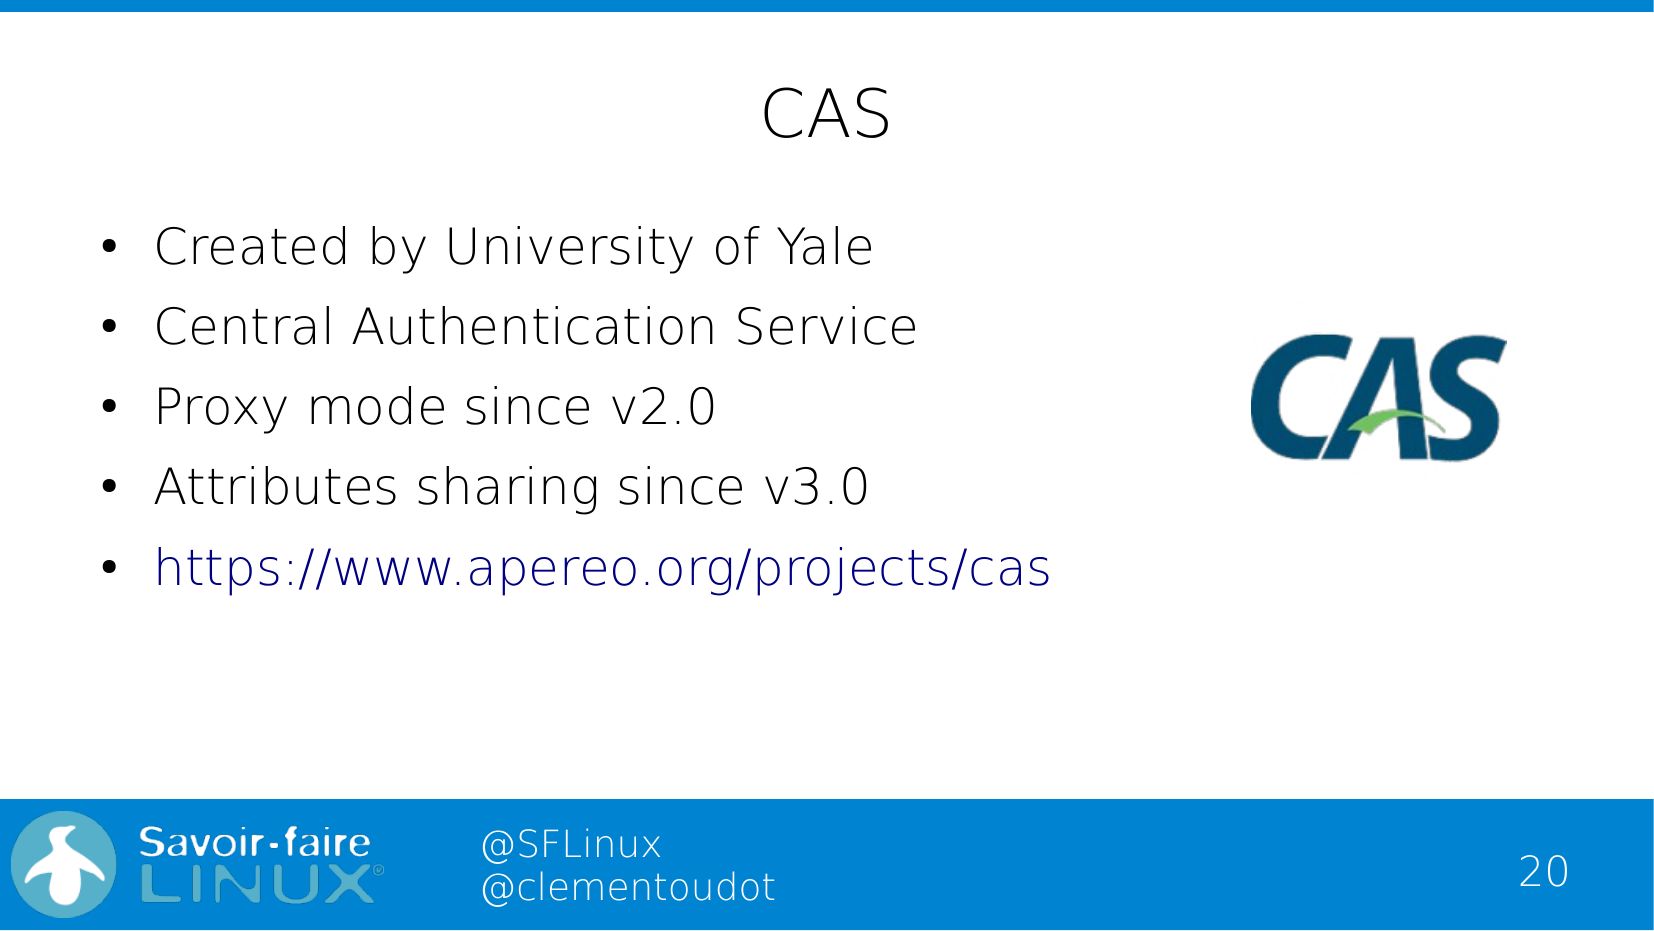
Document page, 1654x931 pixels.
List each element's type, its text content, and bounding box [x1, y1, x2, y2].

picture [1251, 300, 1507, 497]
picture [1282, 449, 1294, 453]
picture [11, 811, 384, 918]
title CAS [82, 37, 1571, 193]
picture [1277, 429, 1288, 440]
list Created by University of Yale Central Authentication Service Proxy mode since v2.0 Attributes sharing since v3.0 https://www.apereo.org/projects/cas [82, 217, 1571, 758]
